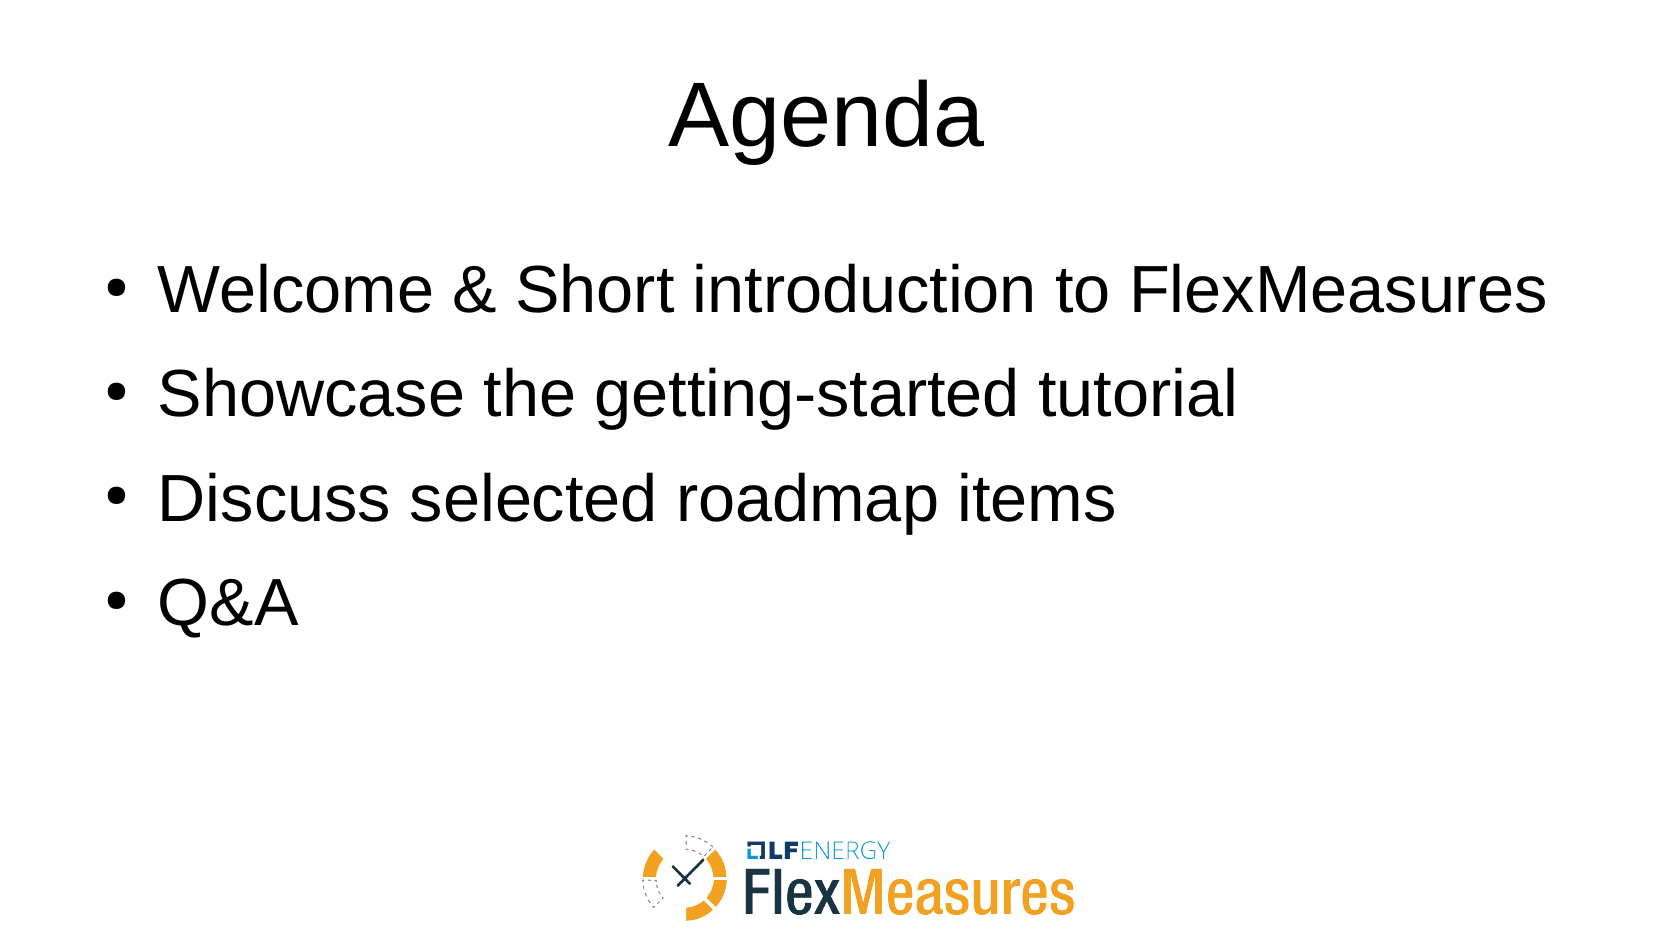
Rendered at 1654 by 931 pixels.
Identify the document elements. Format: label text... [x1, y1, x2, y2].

picture [642, 835, 1074, 921]
list Welcome & Short introduction to FlexMeasures Showcase the getting-started tutorial Discuss selected roadmap items Q&A [86, 251, 1575, 792]
title Agenda [82, 37, 1571, 193]
